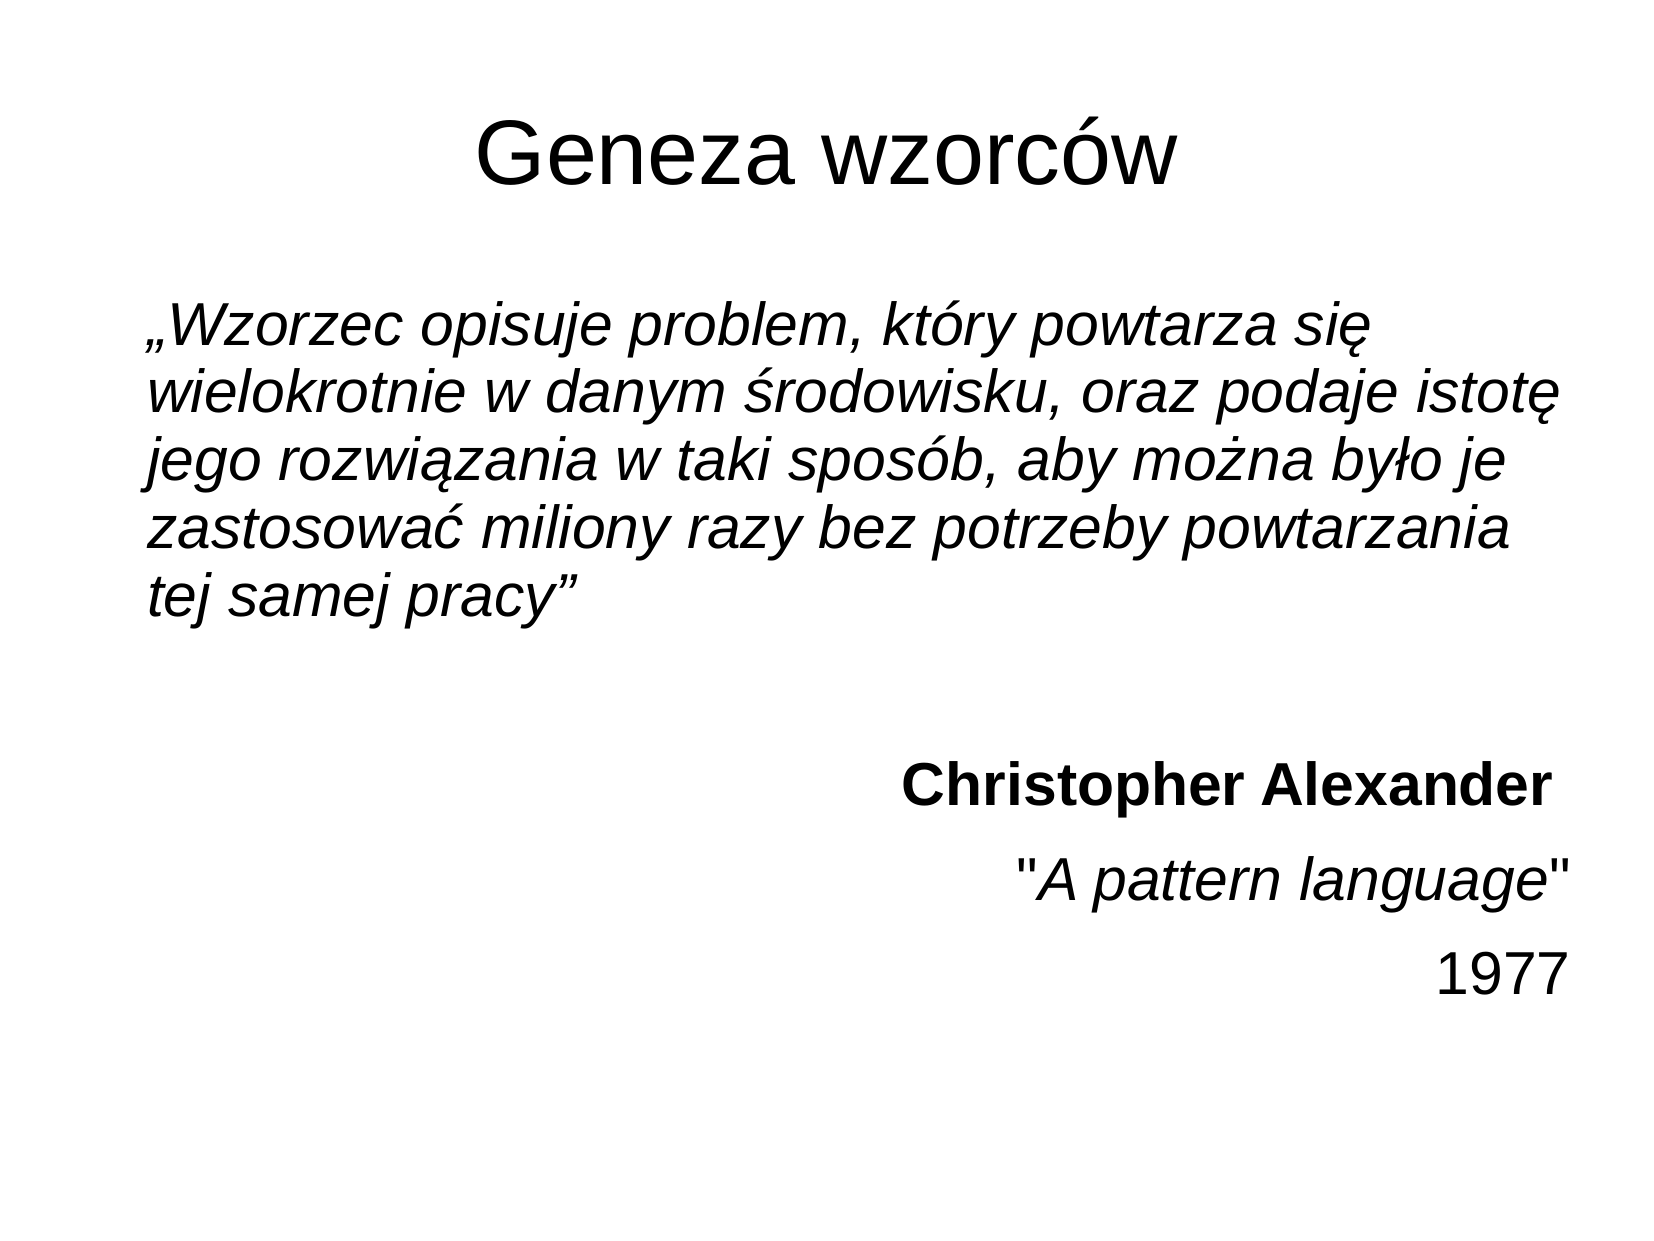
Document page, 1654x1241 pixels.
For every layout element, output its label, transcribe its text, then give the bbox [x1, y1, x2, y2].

title Geneza wzorców [82, 49, 1571, 257]
list „Wzorzec opisuje problem, który powtarza się wielokrotnie w danym środowisku, oraz podaje istotę jego rozwiązania w taki sposób, aby można było je zastosować miliony razy bez potrzeby powtarzania tej samej pracy” Christopher Alexander "A pattern language" 1977 [82, 290, 1571, 1010]
